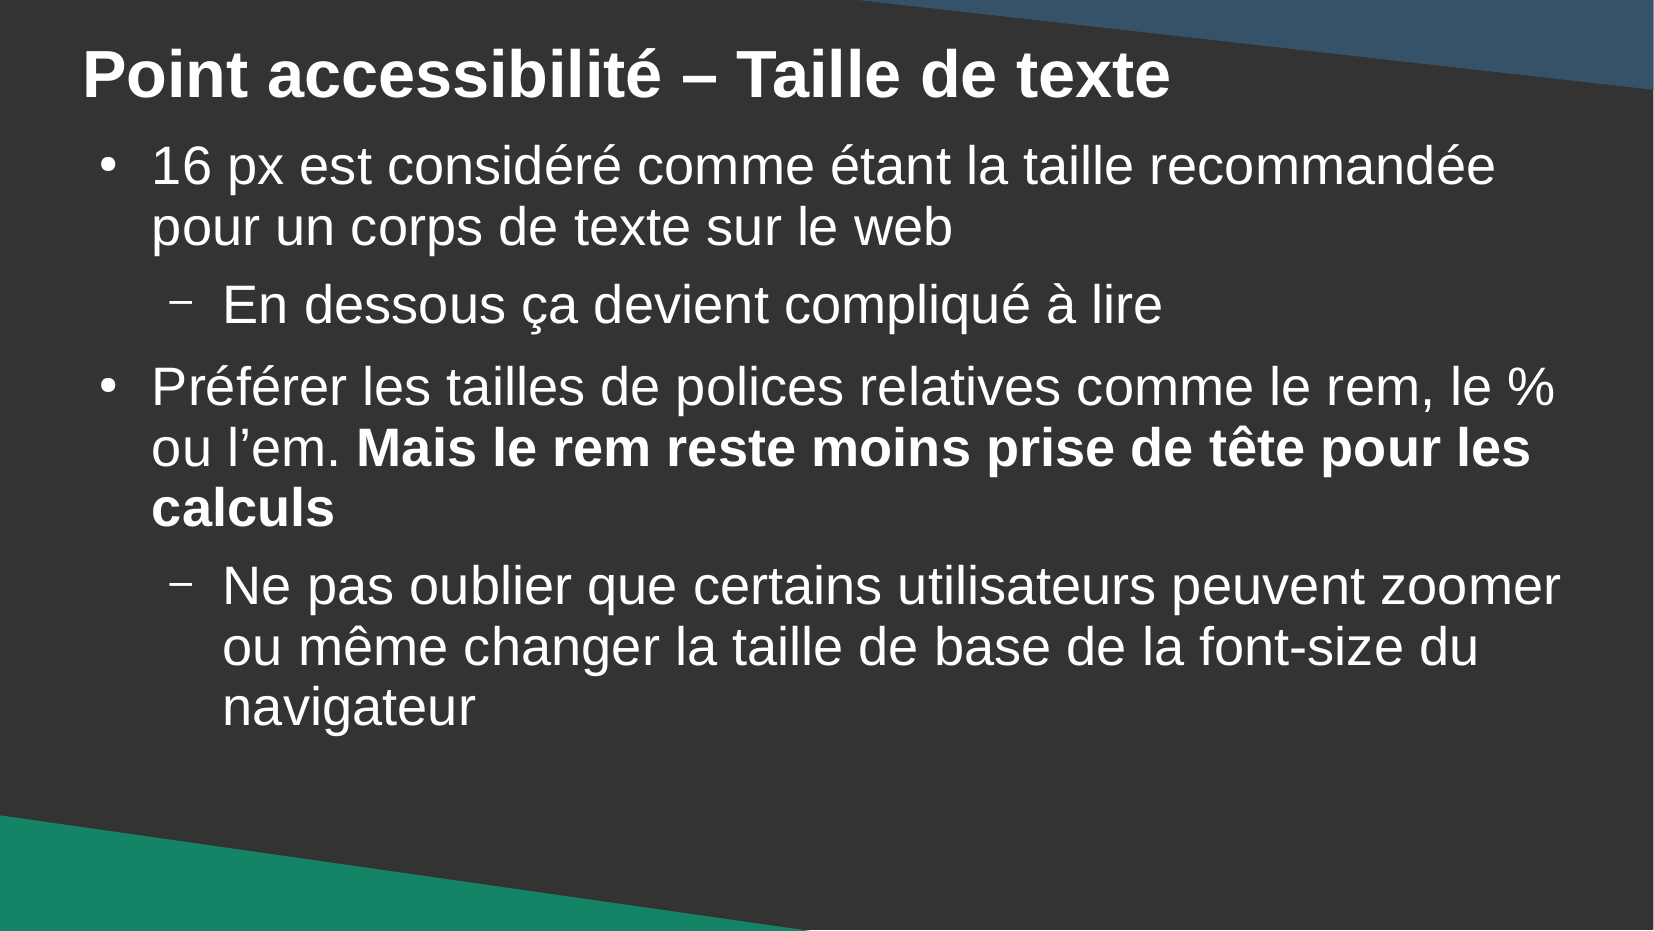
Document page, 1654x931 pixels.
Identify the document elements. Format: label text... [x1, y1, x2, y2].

text_box [0, 815, 811, 931]
text_box [858, 0, 1654, 90]
list 16 px est considéré comme étant la taille recommandée pour un corps de texte sur le web En dessous ça devient compliqué à lire Préférer les tailles de polices relatives comme le rem, le % ou l’em. Mais le rem reste moins prise de tête pour les calculs Ne pas oublier que certains utilisateurs peuvent zoomer ou même changer la taille de base de la font-size du navigateur [80, 135, 1605, 780]
title Point accessibilité – Taille de texte [82, 37, 1571, 122]
